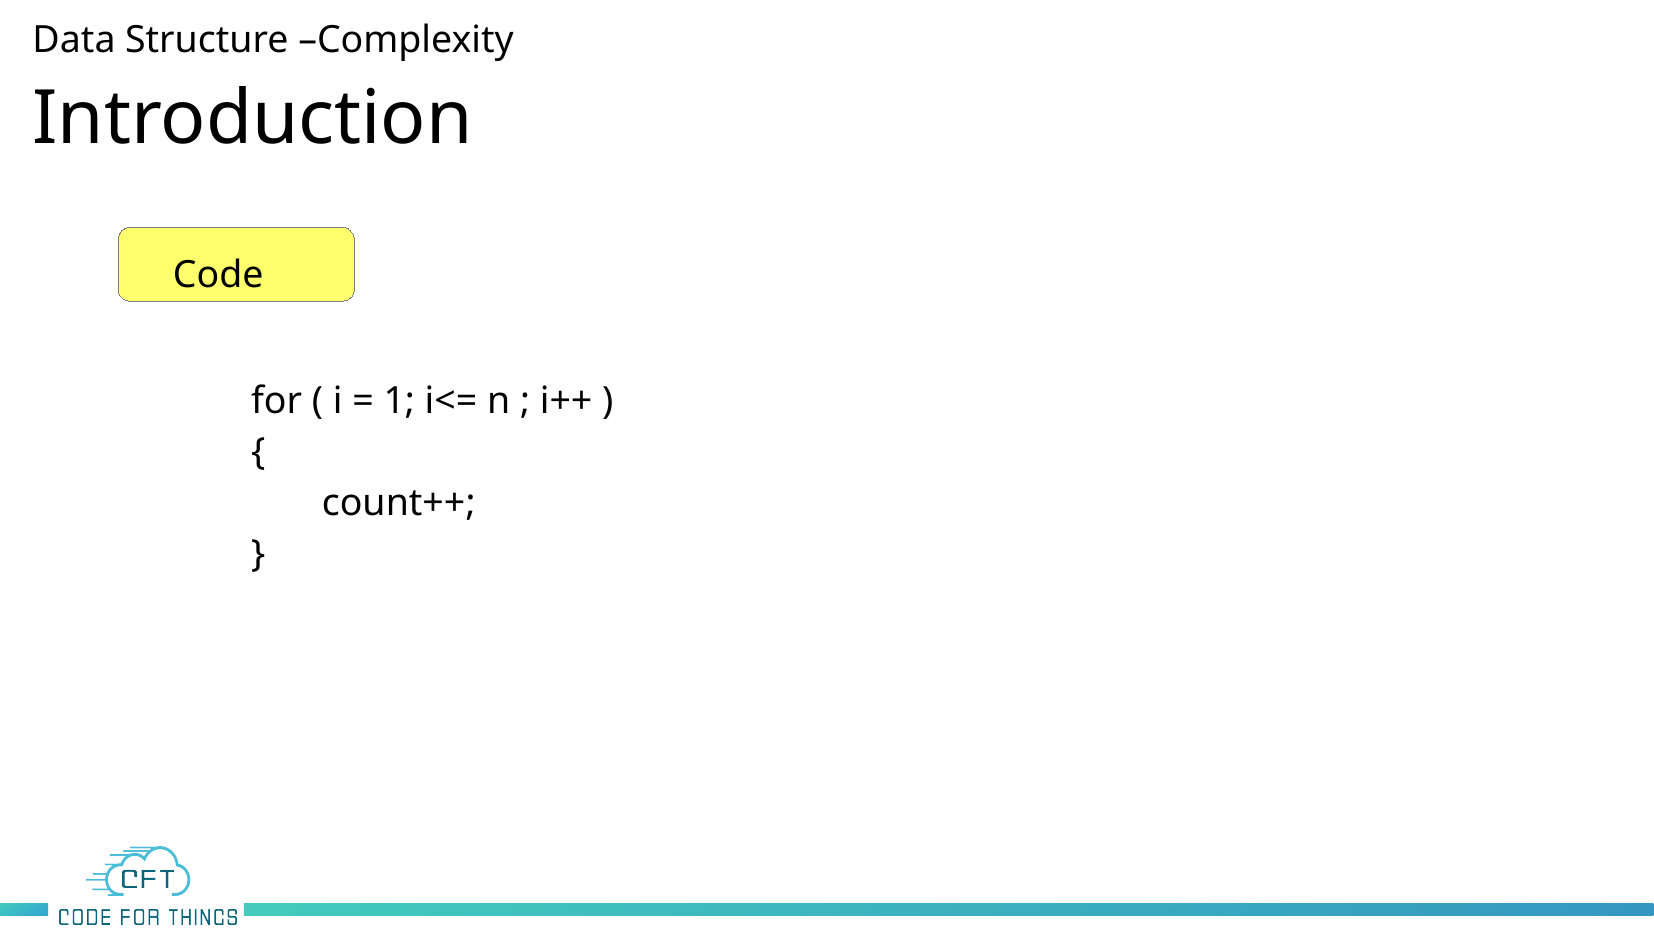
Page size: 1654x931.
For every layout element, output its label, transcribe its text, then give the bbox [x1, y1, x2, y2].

picture [59, 846, 237, 925]
text_box [118, 227, 355, 302]
text_box Code [158, 239, 308, 299]
text_box for ( i = 1; i<= n ; i++ ) { count++; } [200, 366, 768, 556]
title Data Structure –Complexity Introduction [32, 12, 1184, 166]
